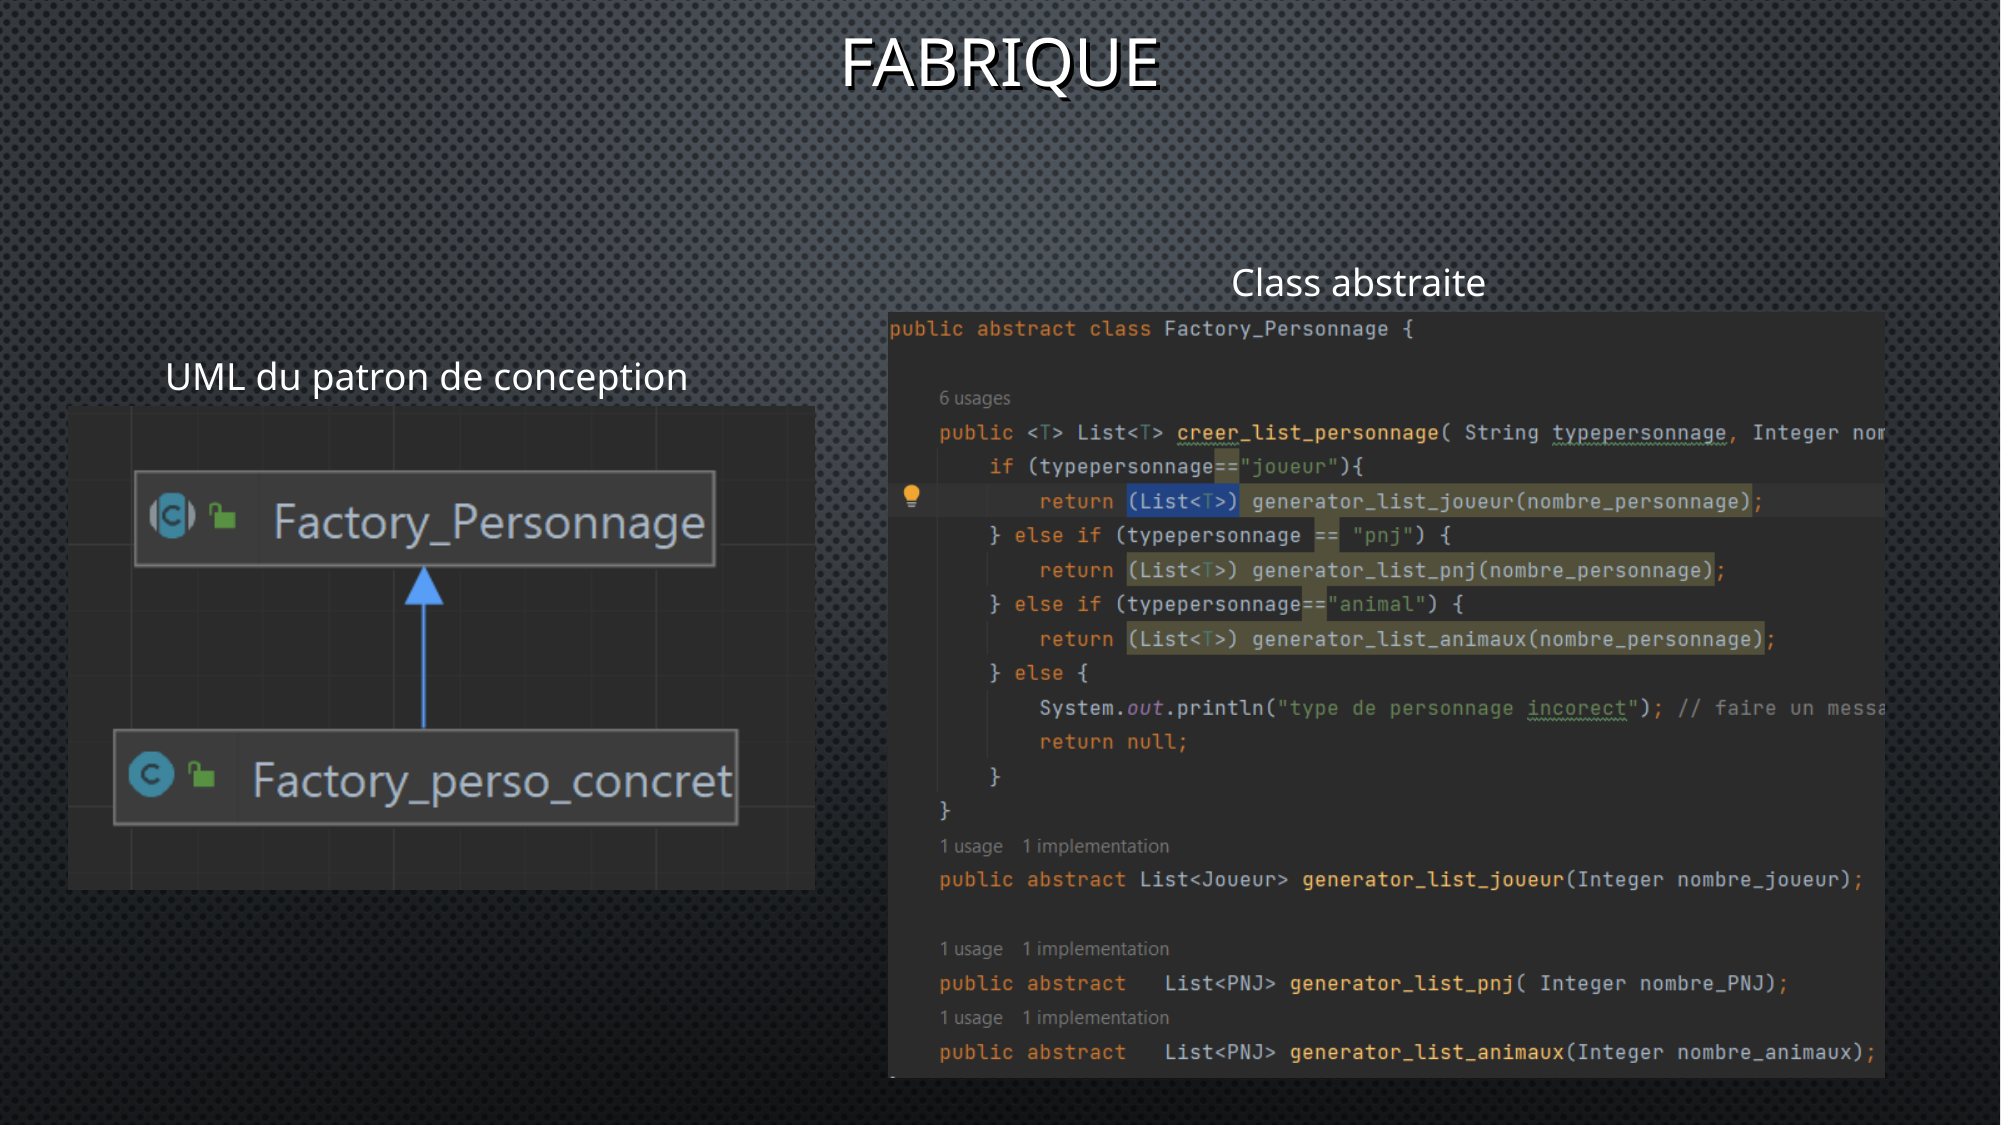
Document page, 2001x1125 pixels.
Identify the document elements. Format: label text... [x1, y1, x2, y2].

text_box UML du patron de conception [149, 345, 761, 407]
title Fabrique [388, 12, 1612, 108]
picture [888, 312, 1885, 1078]
text_box Class abstraite [1216, 251, 1582, 313]
picture [68, 406, 815, 891]
